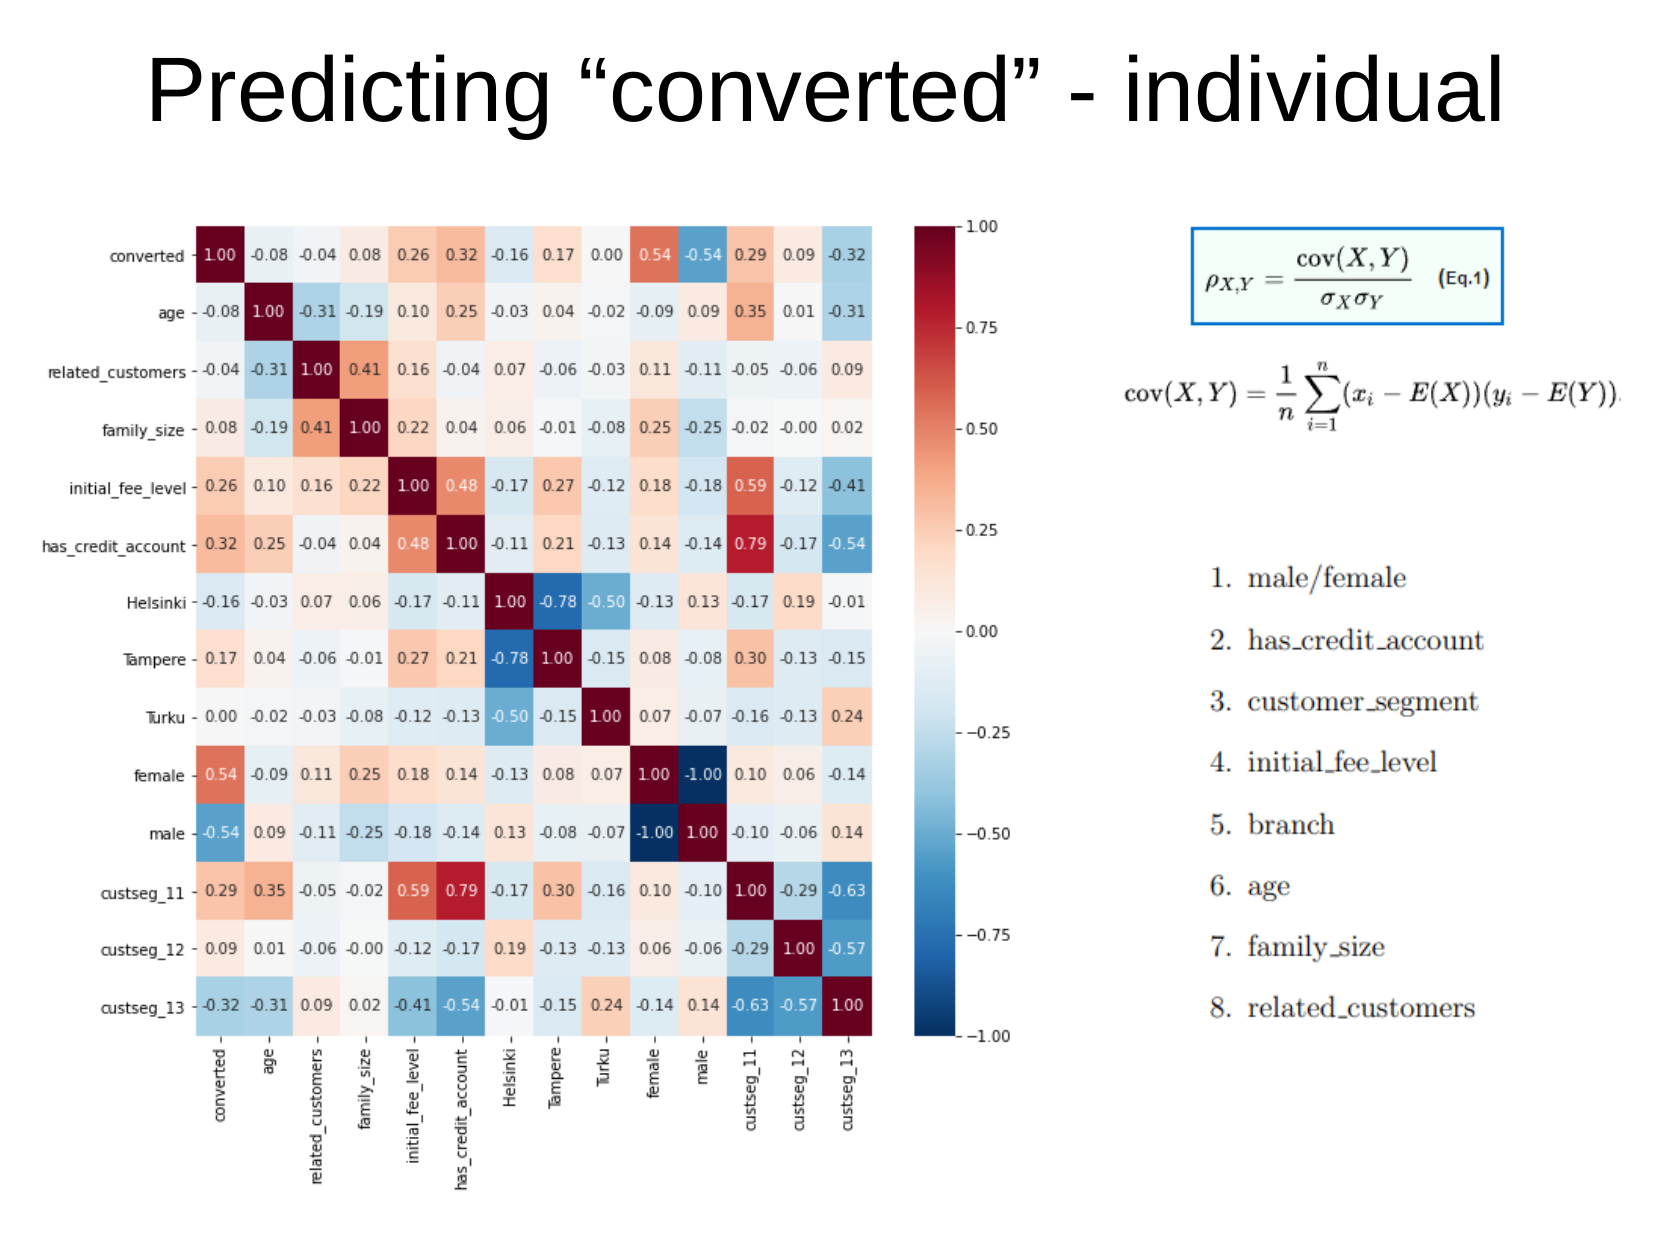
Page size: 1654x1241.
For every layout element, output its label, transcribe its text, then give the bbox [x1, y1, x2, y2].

picture [1184, 556, 1531, 1051]
title Predicting “converted” - individual [82, 15, 1571, 166]
picture [30, 210, 1022, 1201]
picture [1188, 224, 1509, 332]
picture [1109, 346, 1621, 444]
